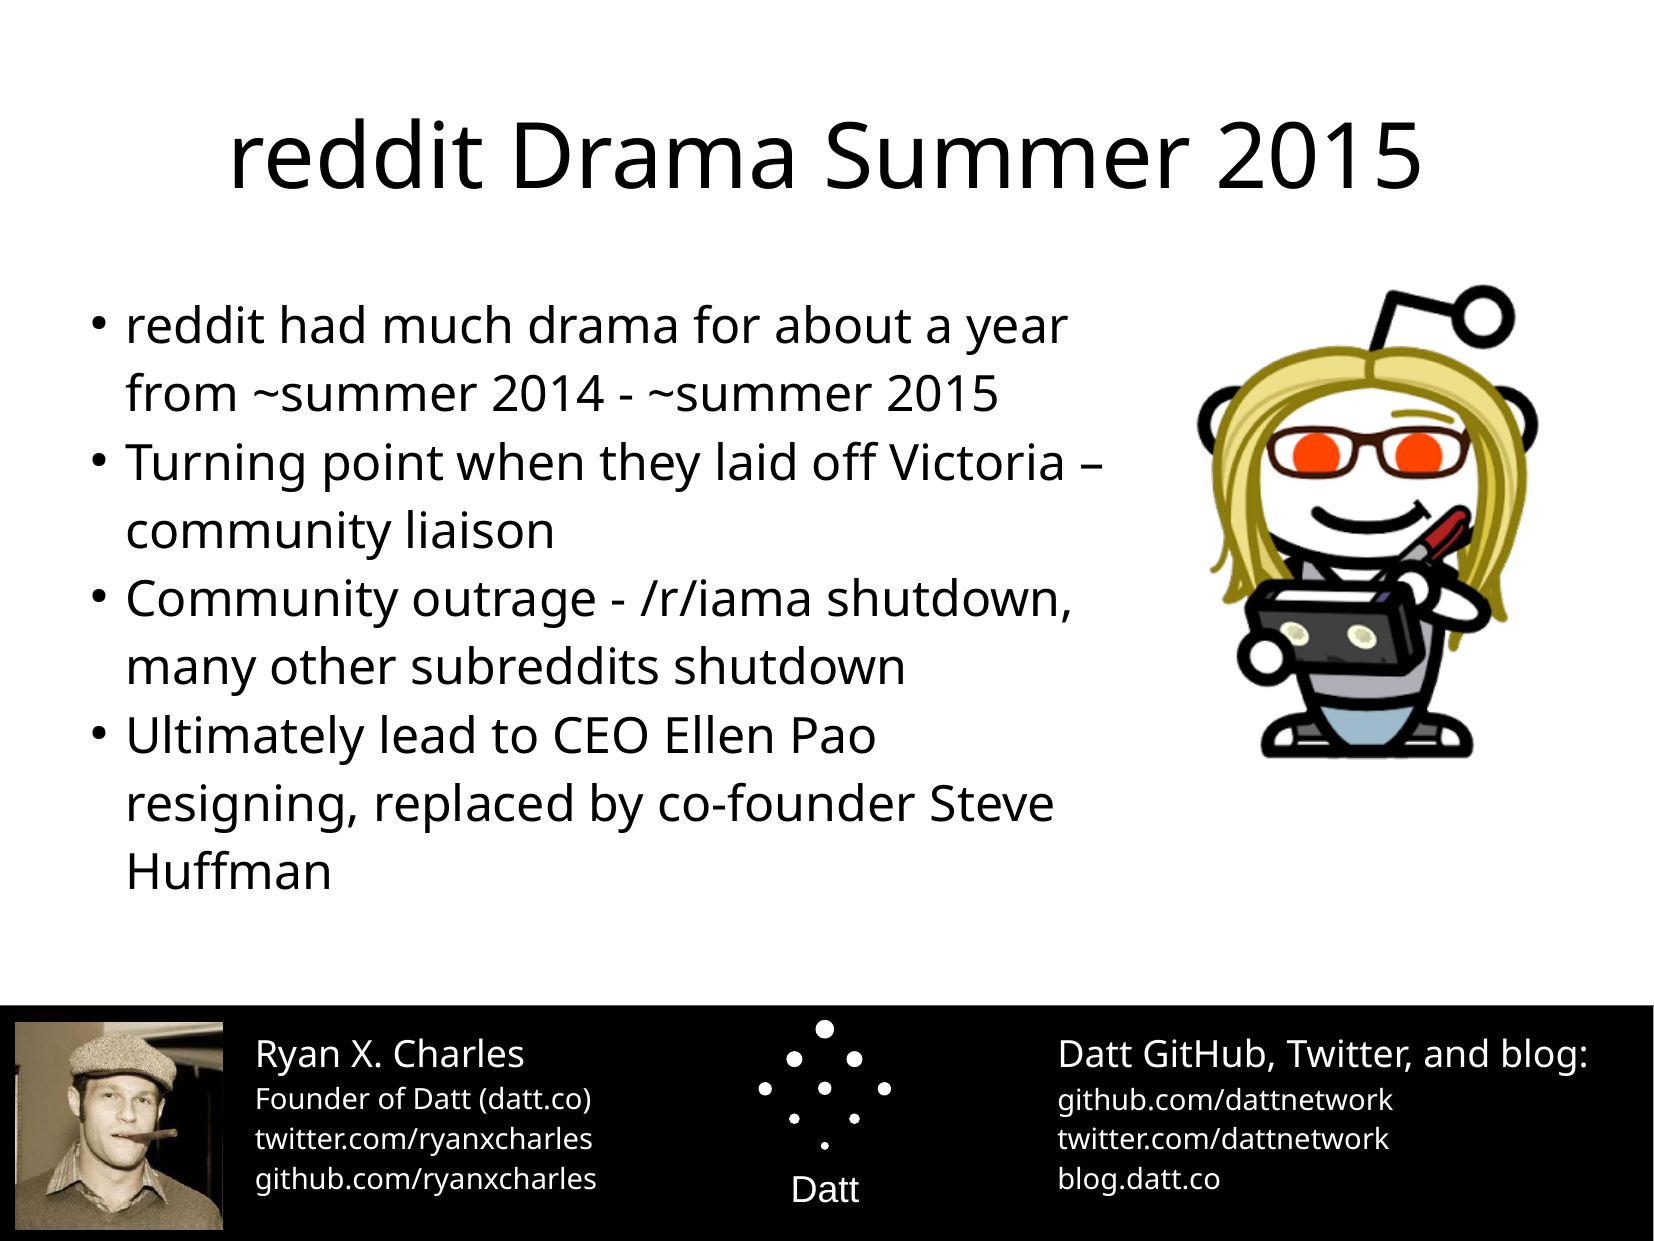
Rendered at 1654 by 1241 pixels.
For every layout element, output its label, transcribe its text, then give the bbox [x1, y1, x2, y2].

text_box Datt GitHub, Twitter, and blog: github.com/dattnetwork twitter.com/dattnetwork blog.datt.co [1042, 1020, 1654, 1241]
picture [1130, 284, 1606, 760]
text_box [0, 1005, 1654, 1241]
picture [757, 1017, 893, 1153]
picture [15, 1022, 223, 1231]
subtitle reddit had much drama for about a year from ~summer 2014 - ~summer 2015 Turning point when they laid off Victoria – community liaison Community outrage - /r/iama shutdown, many other subreddits shutdown Ultimately lead to CEO Ellen Pao resigning, replaced by co-founder Steve Huffman [90, 290, 1126, 991]
text_box Datt [735, 1161, 916, 1241]
text_box Ryan X. Charles Founder of Datt (datt.co) twitter.com/ryanxcharles github.com/ryanxcharles [240, 1020, 976, 1241]
title reddit Drama Summer 2015 [82, 49, 1571, 257]
